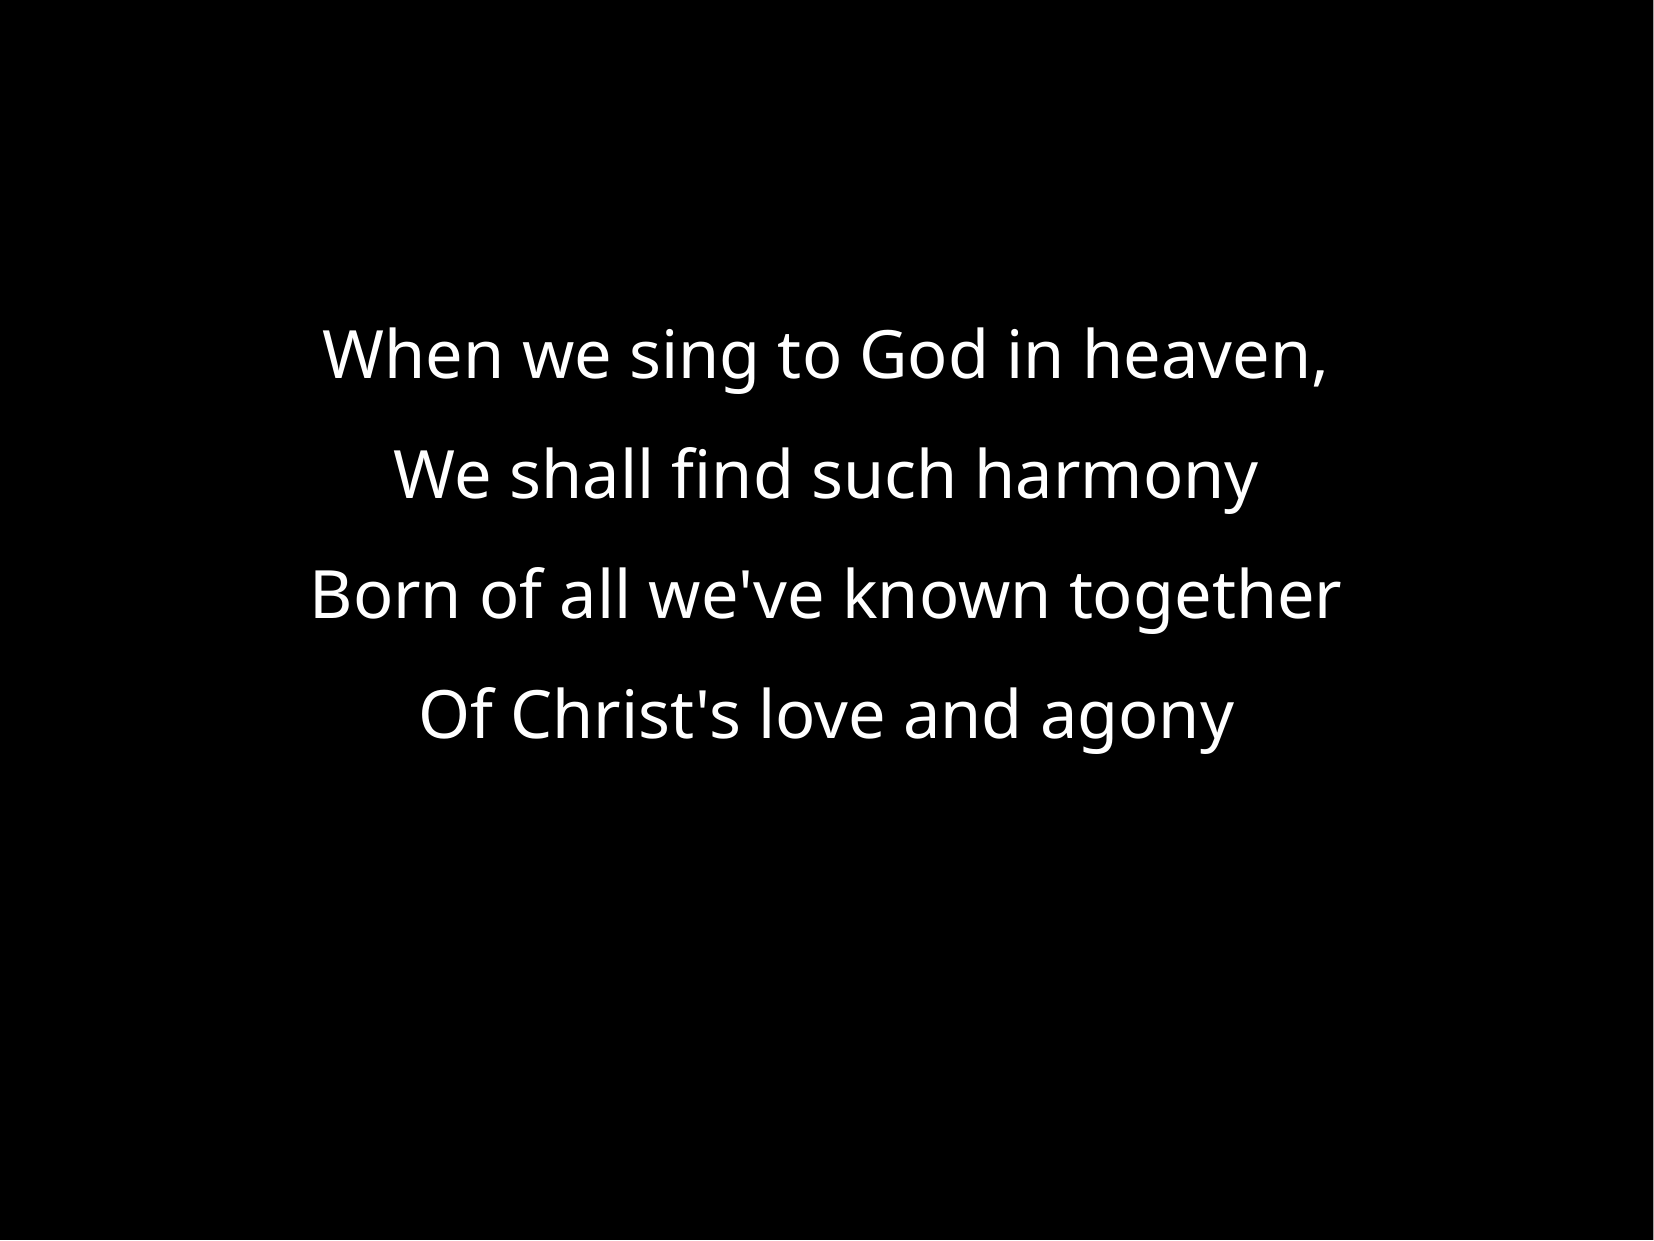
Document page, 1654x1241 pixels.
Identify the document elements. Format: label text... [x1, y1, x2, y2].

list When we sing to God in heaven, We shall find such harmony Born of all we've known together Of Christ's love and agony [0, 307, 1654, 1027]
